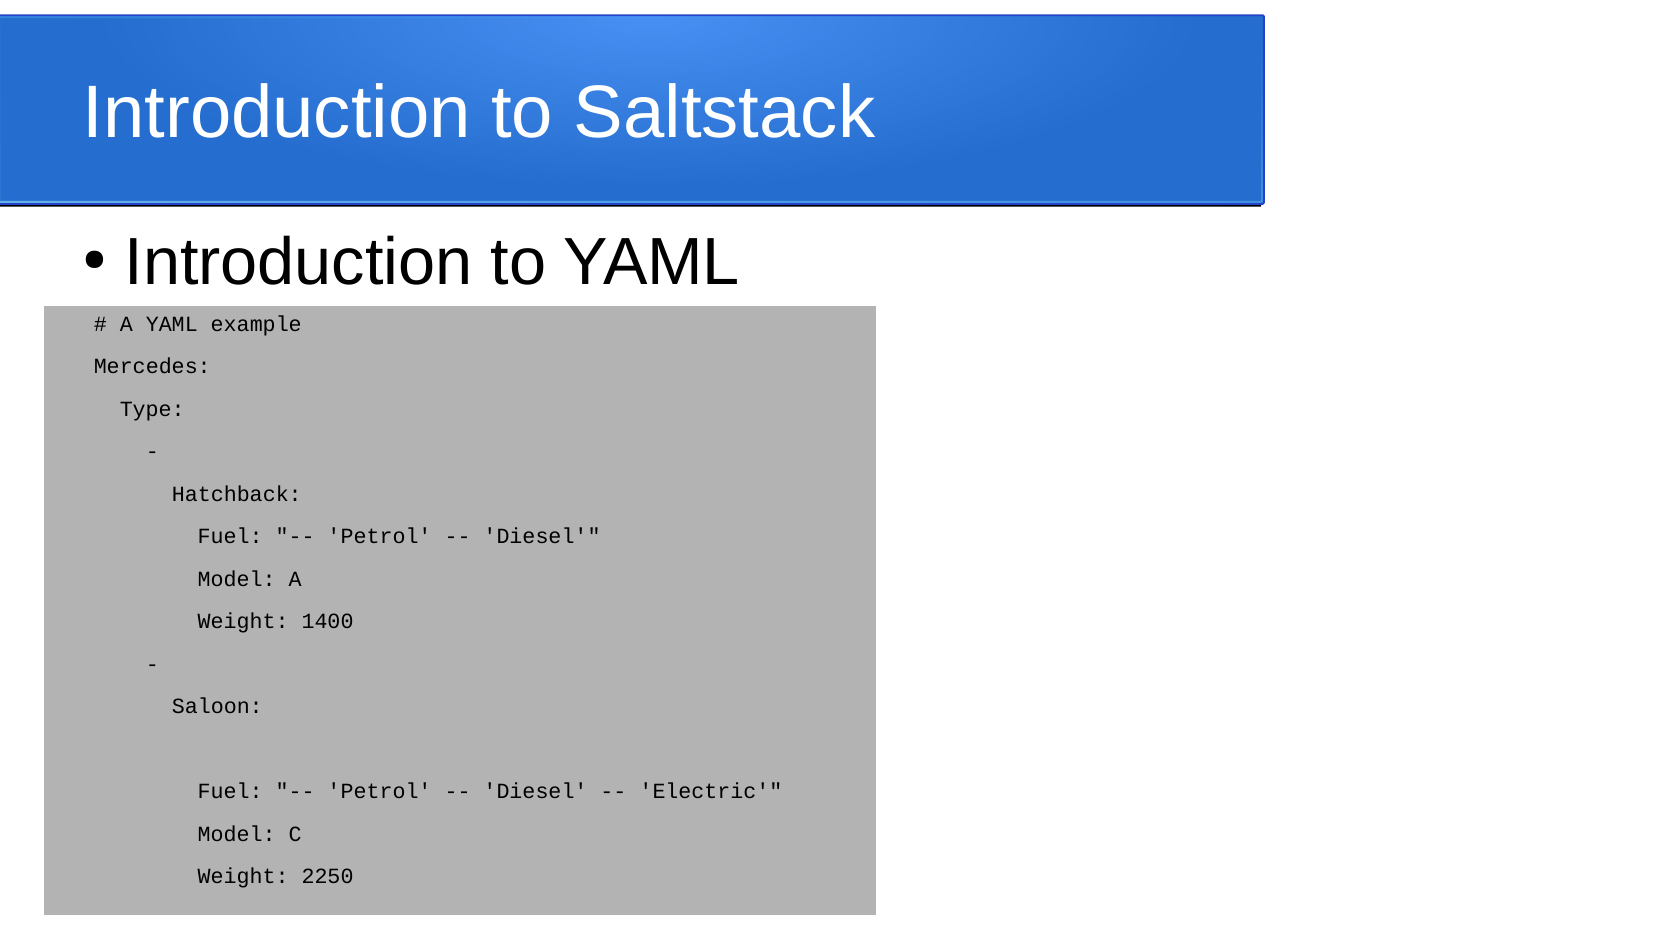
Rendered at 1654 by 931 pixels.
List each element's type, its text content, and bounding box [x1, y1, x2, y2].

subtitle Introduction to YAML [82, 224, 1571, 764]
title Introduction to Saltstack [82, 35, 1235, 189]
table_header # A YAML example Mercedes: Type: - Hatchback: Fuel: "-- 'Petrol' -- 'Diesel'" Model: A Weight: 1400 - Saloon: Fuel: "-- 'Petrol' -- 'Diesel' -- 'Electric'" Model: C Weight: 2250 [44, 306, 876, 915]
